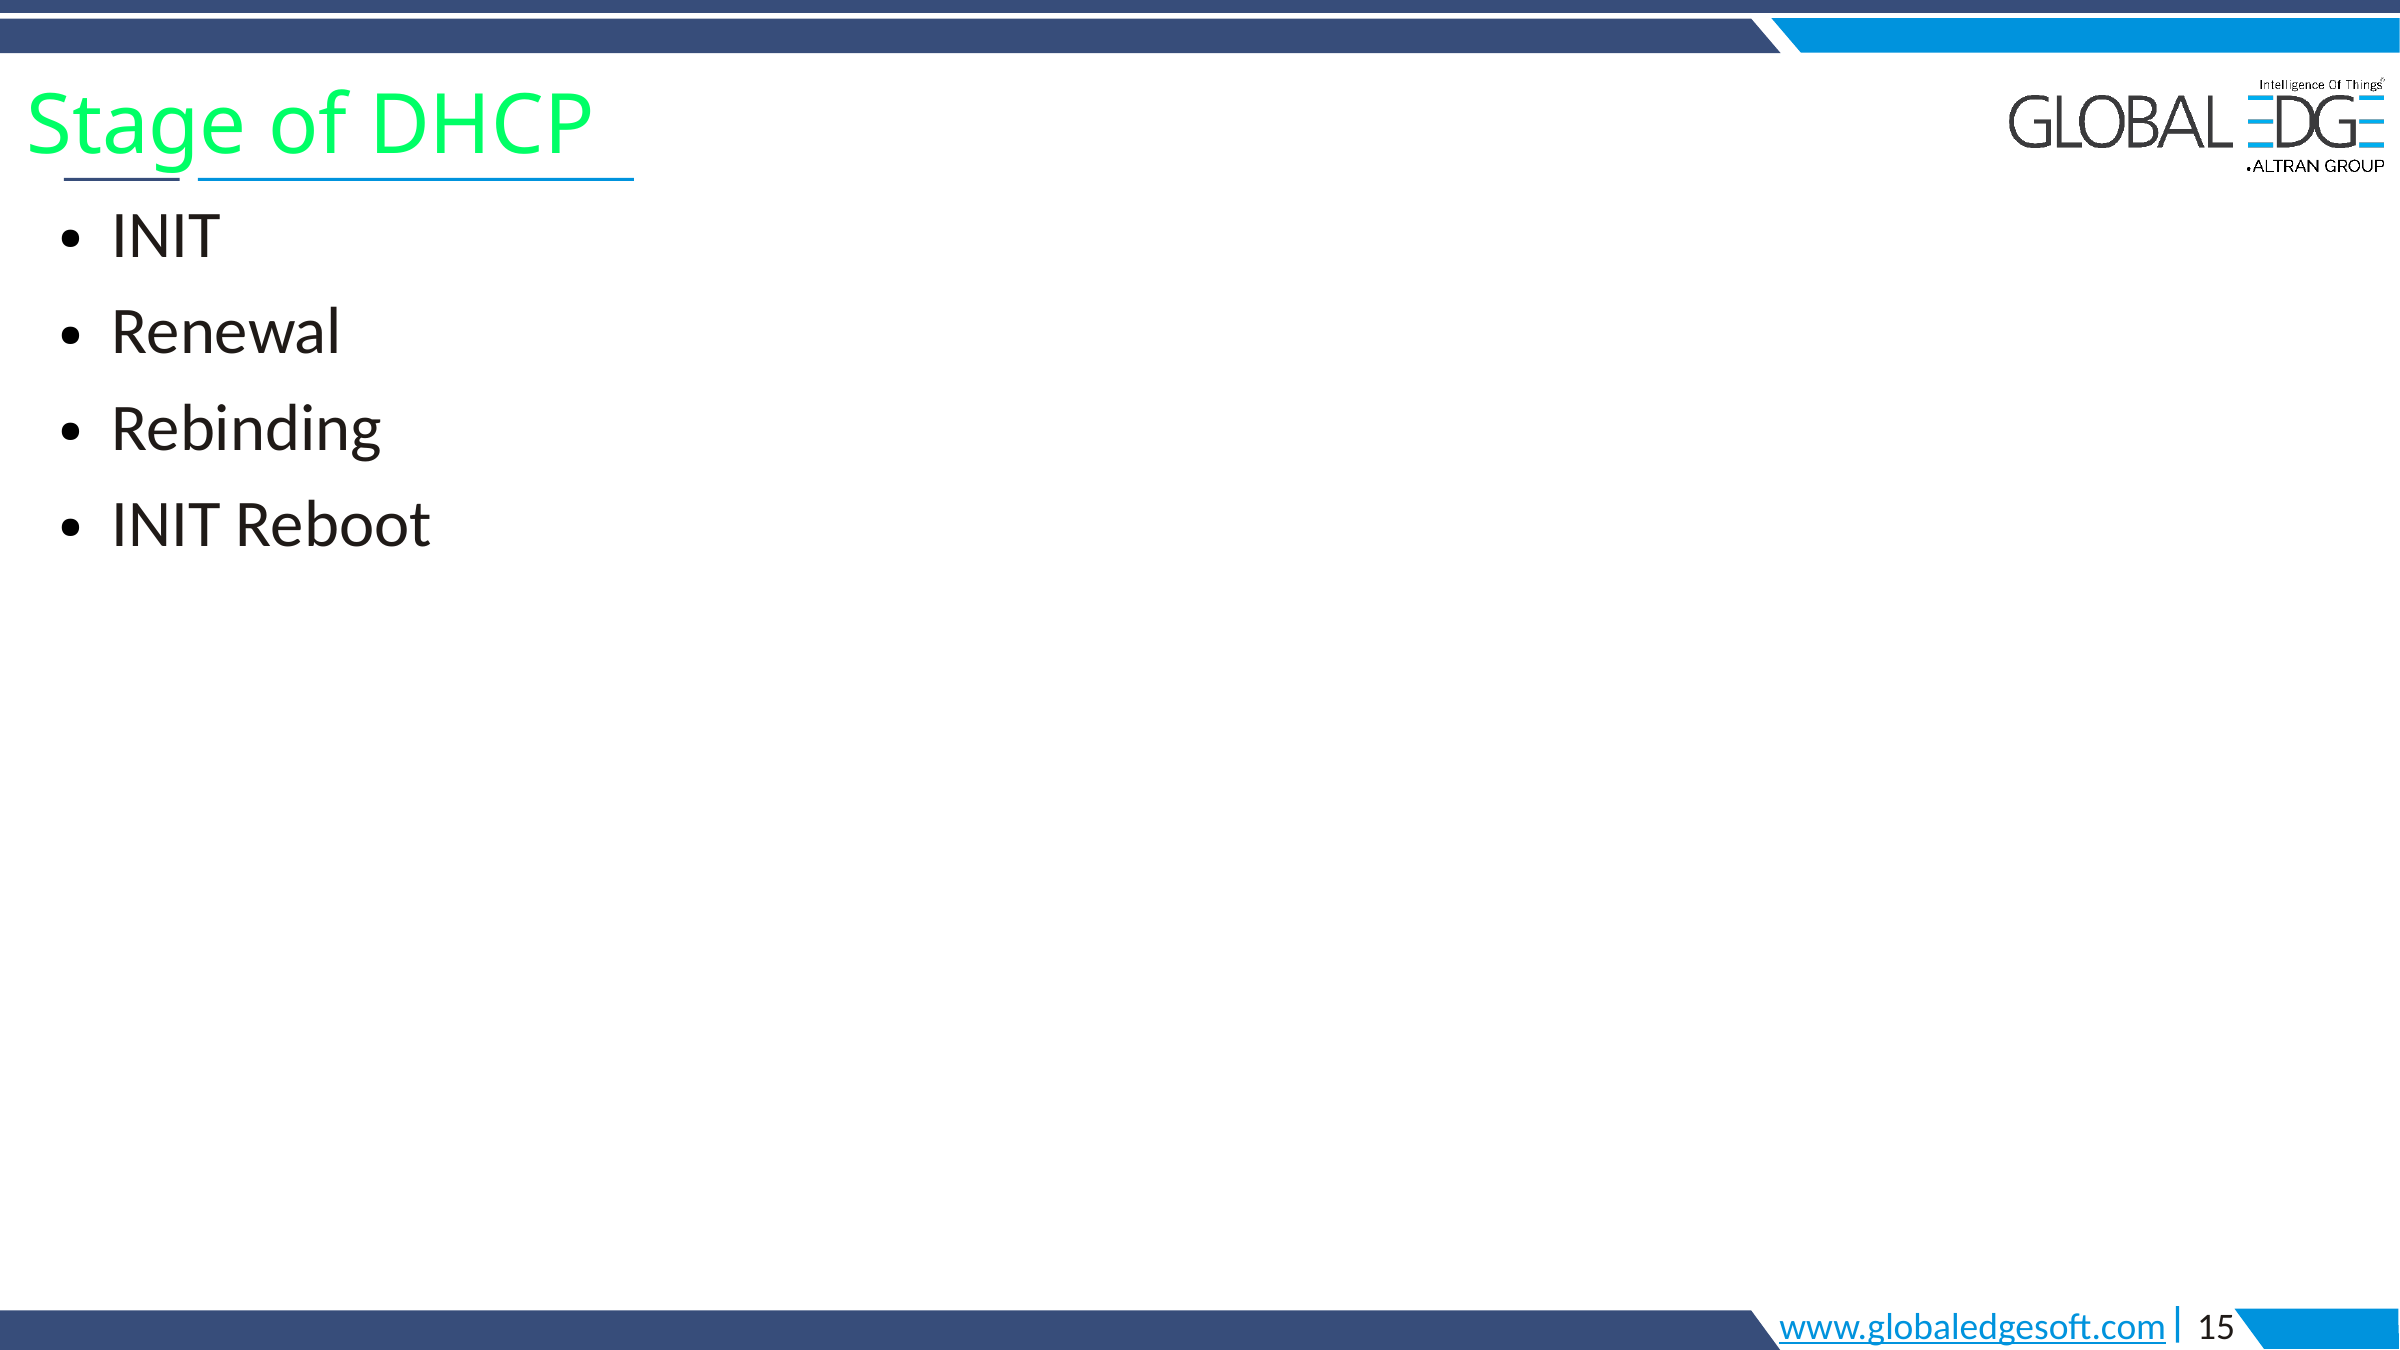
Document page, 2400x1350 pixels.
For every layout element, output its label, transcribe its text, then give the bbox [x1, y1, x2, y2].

title Stage of DHCP [26, 64, 1977, 178]
picture [2001, 67, 2392, 182]
list INIT Renewal Rebinding INIT Reboot [40, 207, 2358, 1288]
